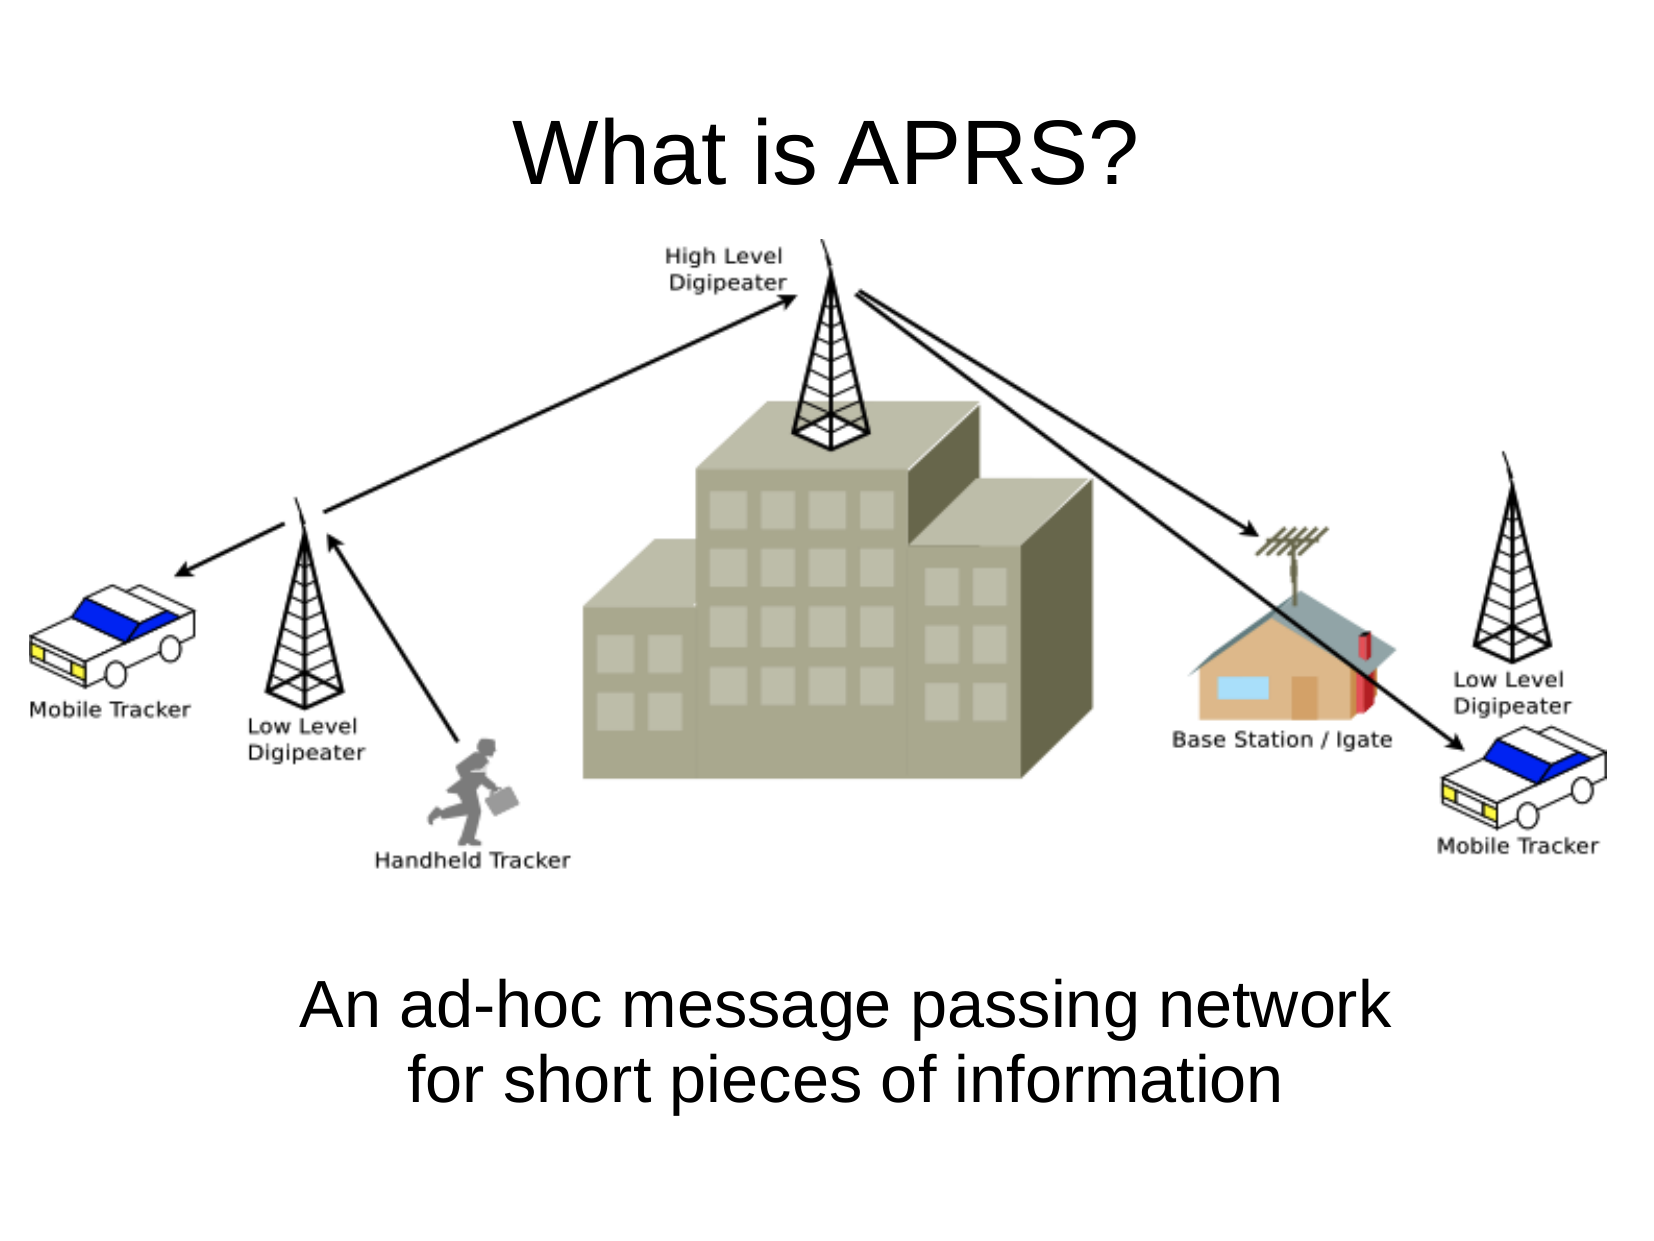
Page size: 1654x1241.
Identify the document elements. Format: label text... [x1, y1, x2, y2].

picture [29, 239, 1607, 871]
title What is APRS? [82, 49, 1571, 239]
text_box An ad-hoc message passing network for short pieces of information [285, 960, 1408, 1124]
